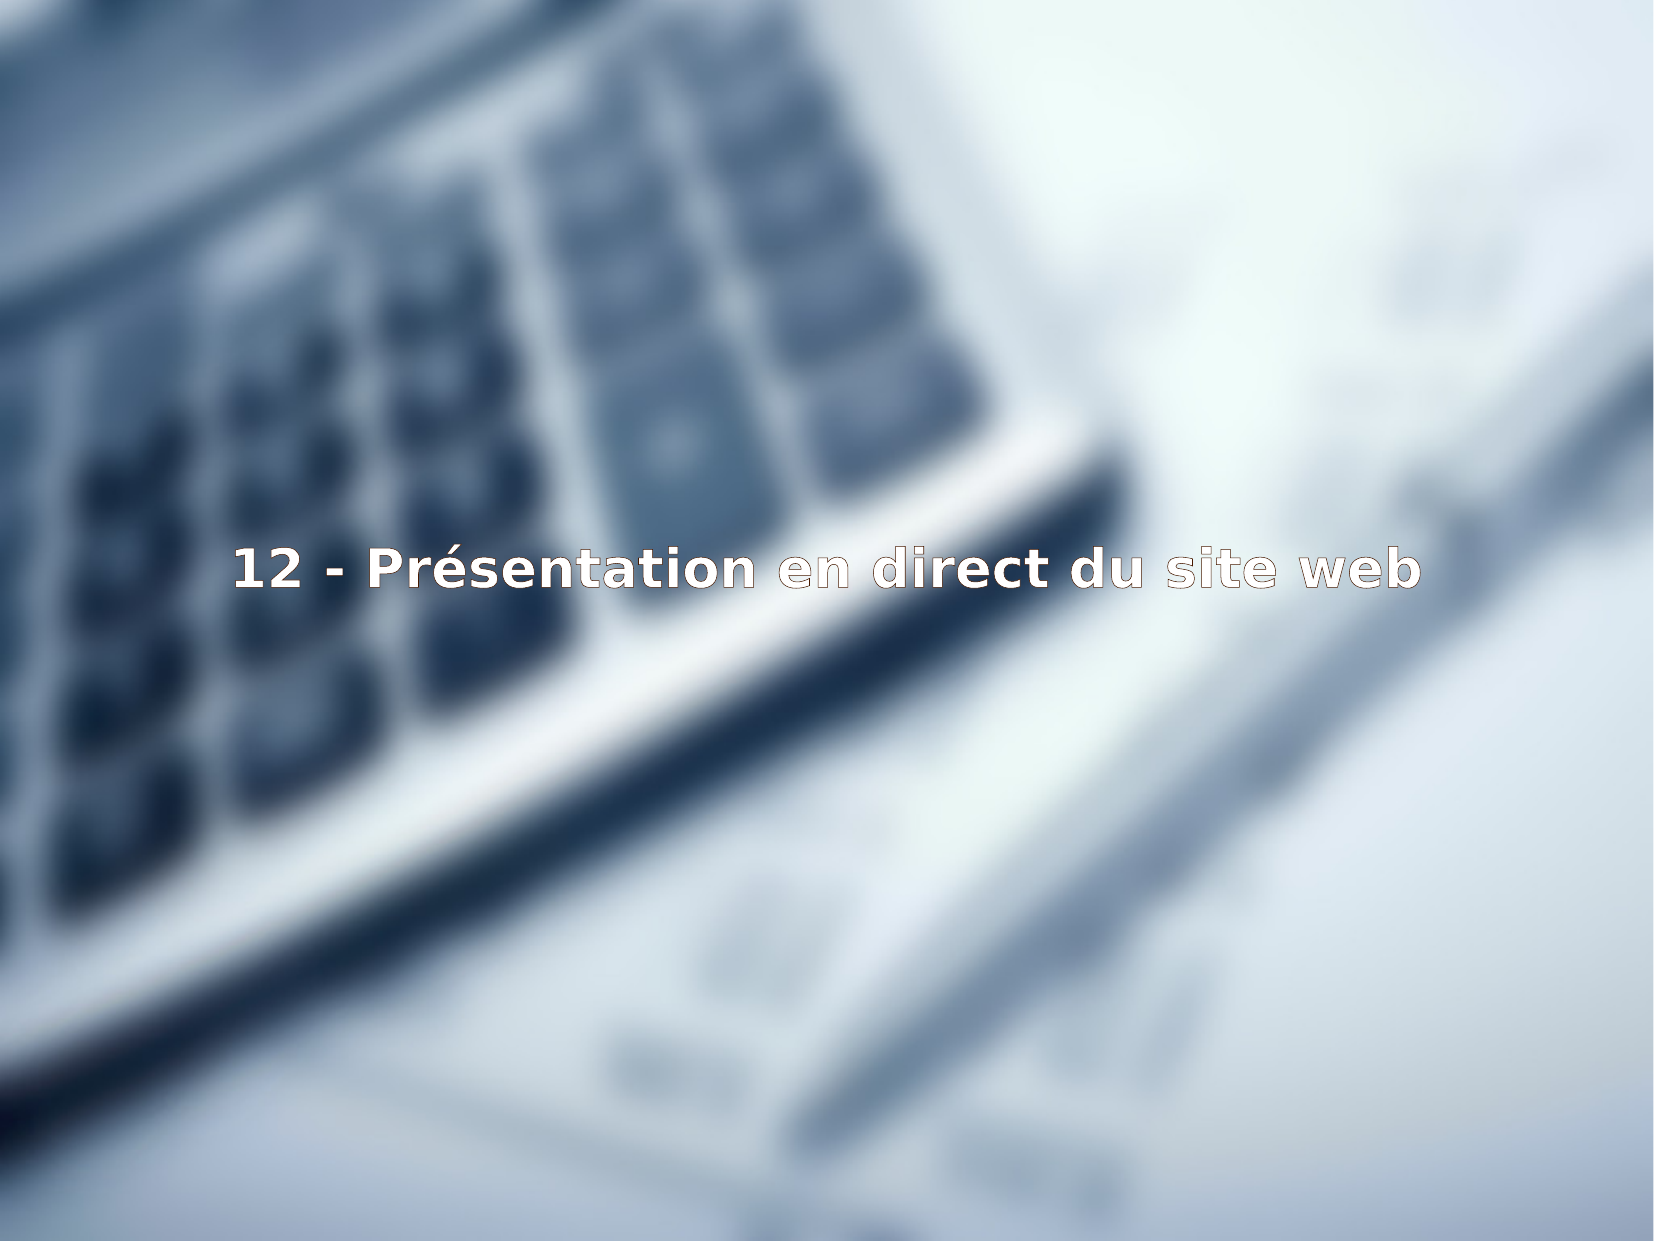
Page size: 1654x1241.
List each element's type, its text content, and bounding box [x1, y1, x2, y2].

picture [0, 0, 1654, 1241]
subtitle 12 - Présentation en direct du site web [82, 39, 1571, 1099]
